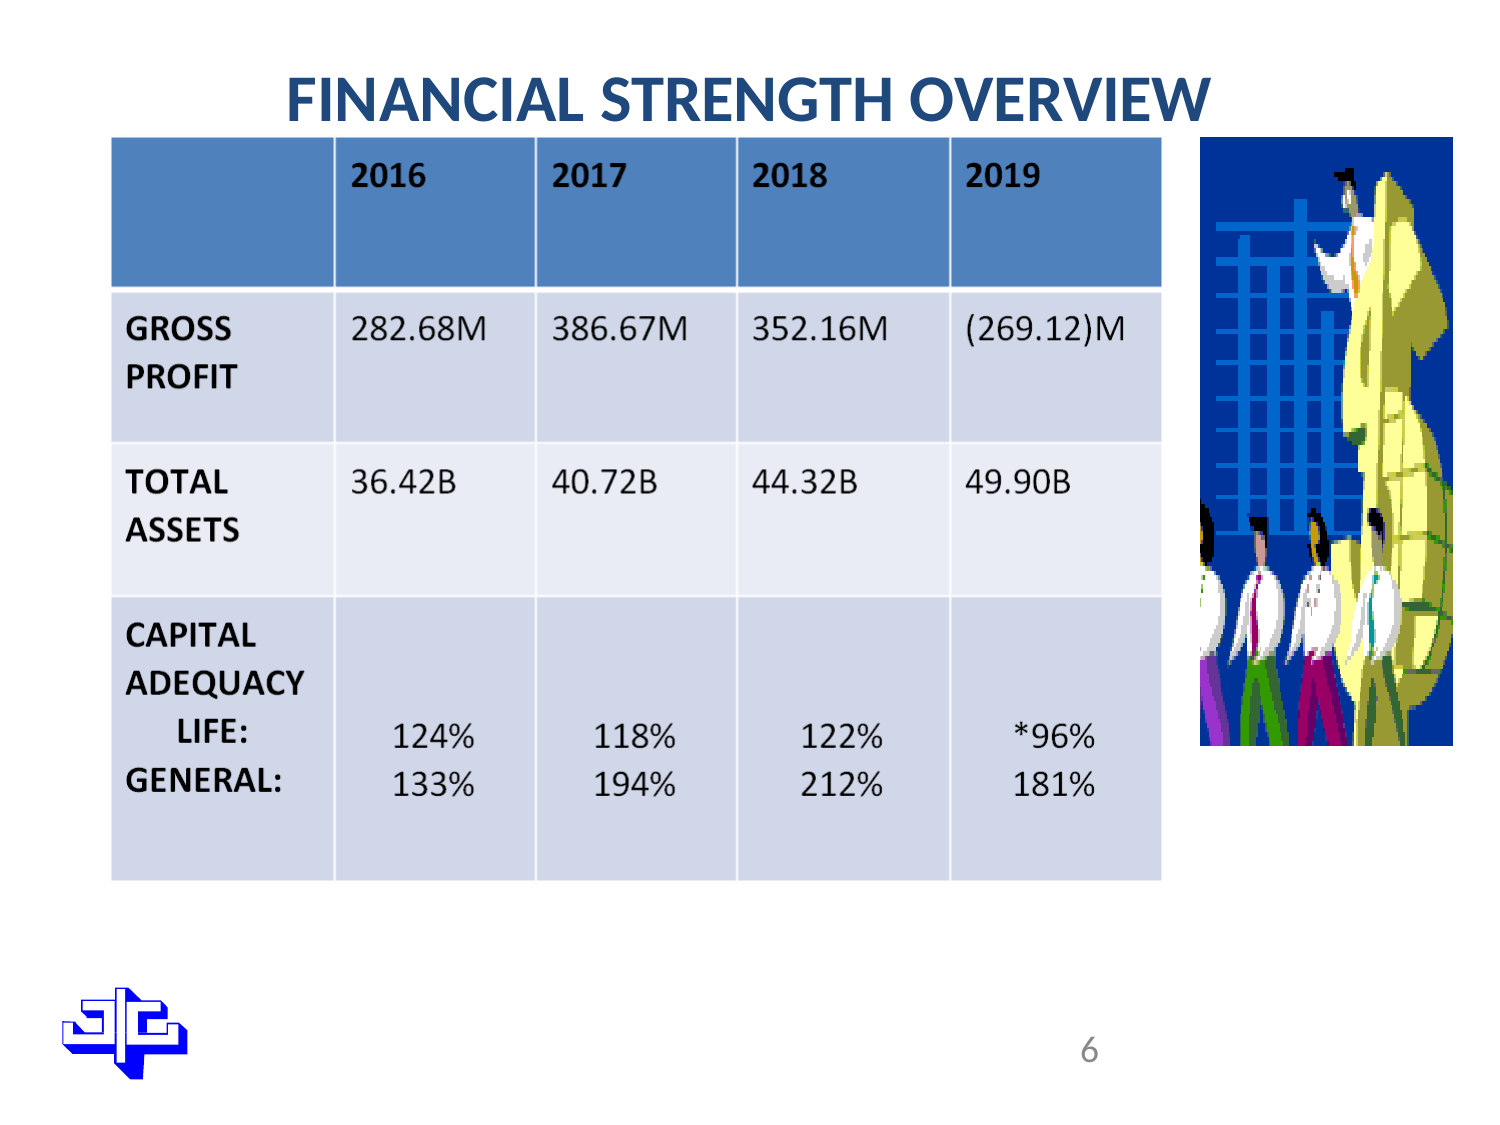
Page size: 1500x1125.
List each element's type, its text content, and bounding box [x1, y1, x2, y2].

text_box [1080, 1025, 1426, 1082]
text_box [62, 987, 188, 1080]
picture [1200, 137, 1453, 746]
picture [98, 126, 1175, 895]
title FINANCIAL STRENGTH OVERVIEW [284, 52, 1216, 137]
